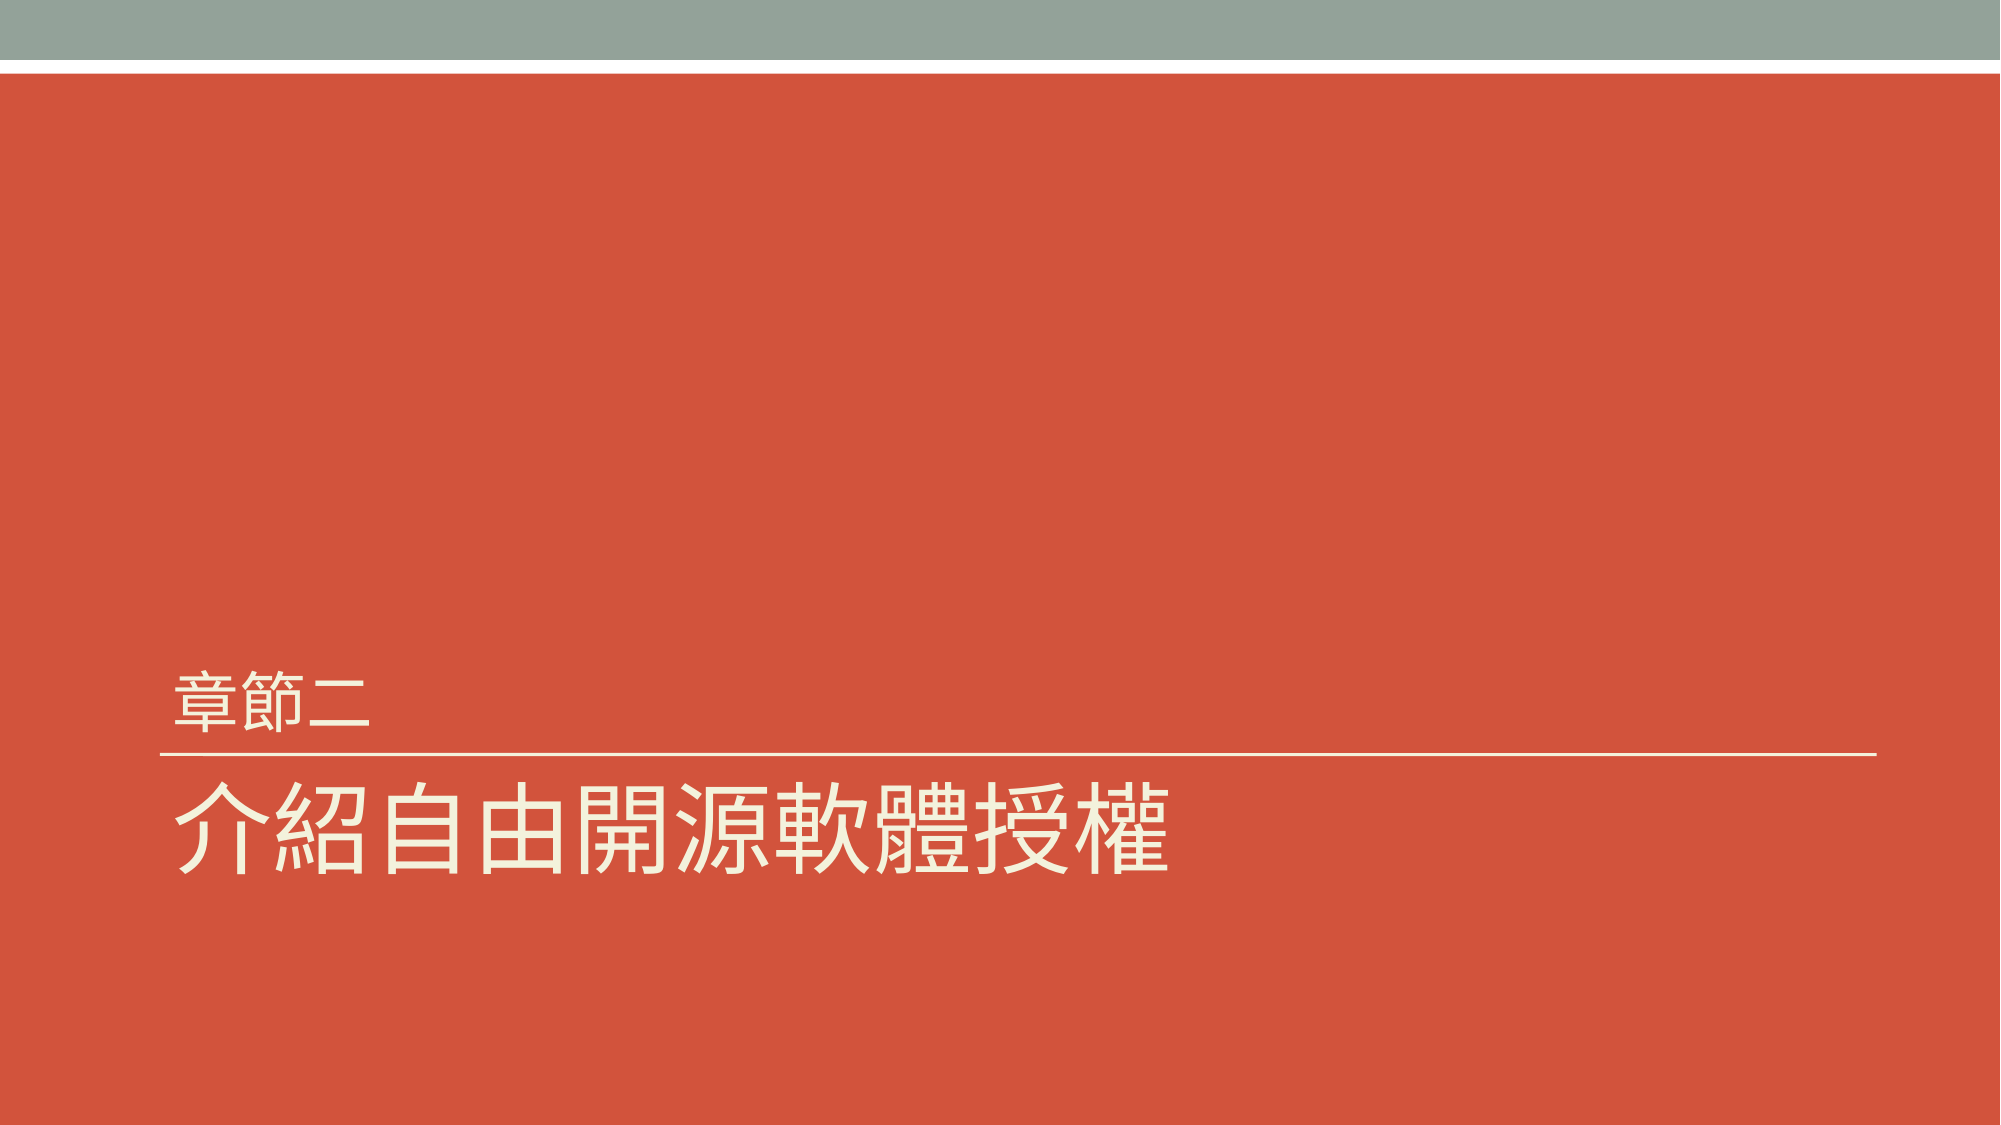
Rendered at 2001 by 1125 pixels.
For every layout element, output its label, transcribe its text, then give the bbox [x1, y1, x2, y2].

list 介紹自由開源軟體授權 [157, 758, 1858, 1006]
title 章節二 [157, 387, 1858, 749]
